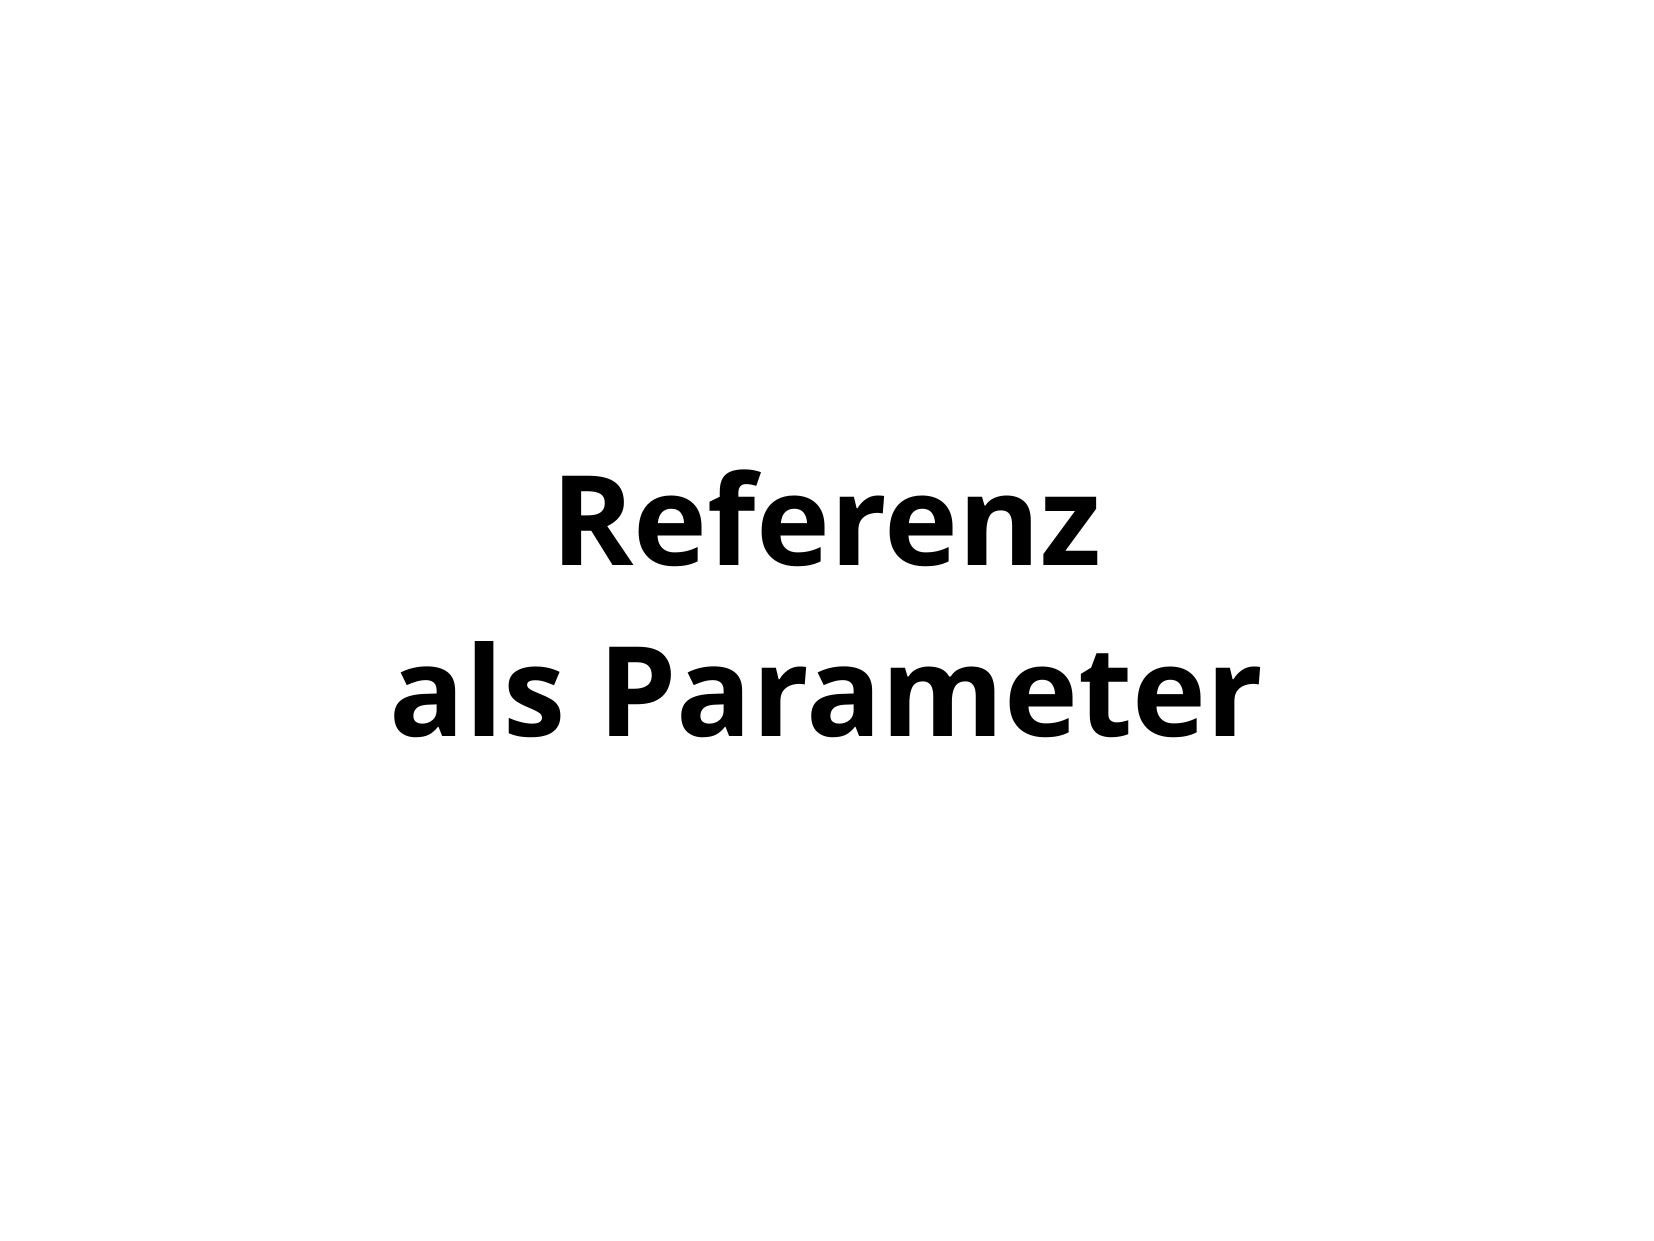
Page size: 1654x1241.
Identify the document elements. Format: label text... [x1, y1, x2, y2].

subtitle Referenz als Parameter [23, 82, 1630, 1123]
